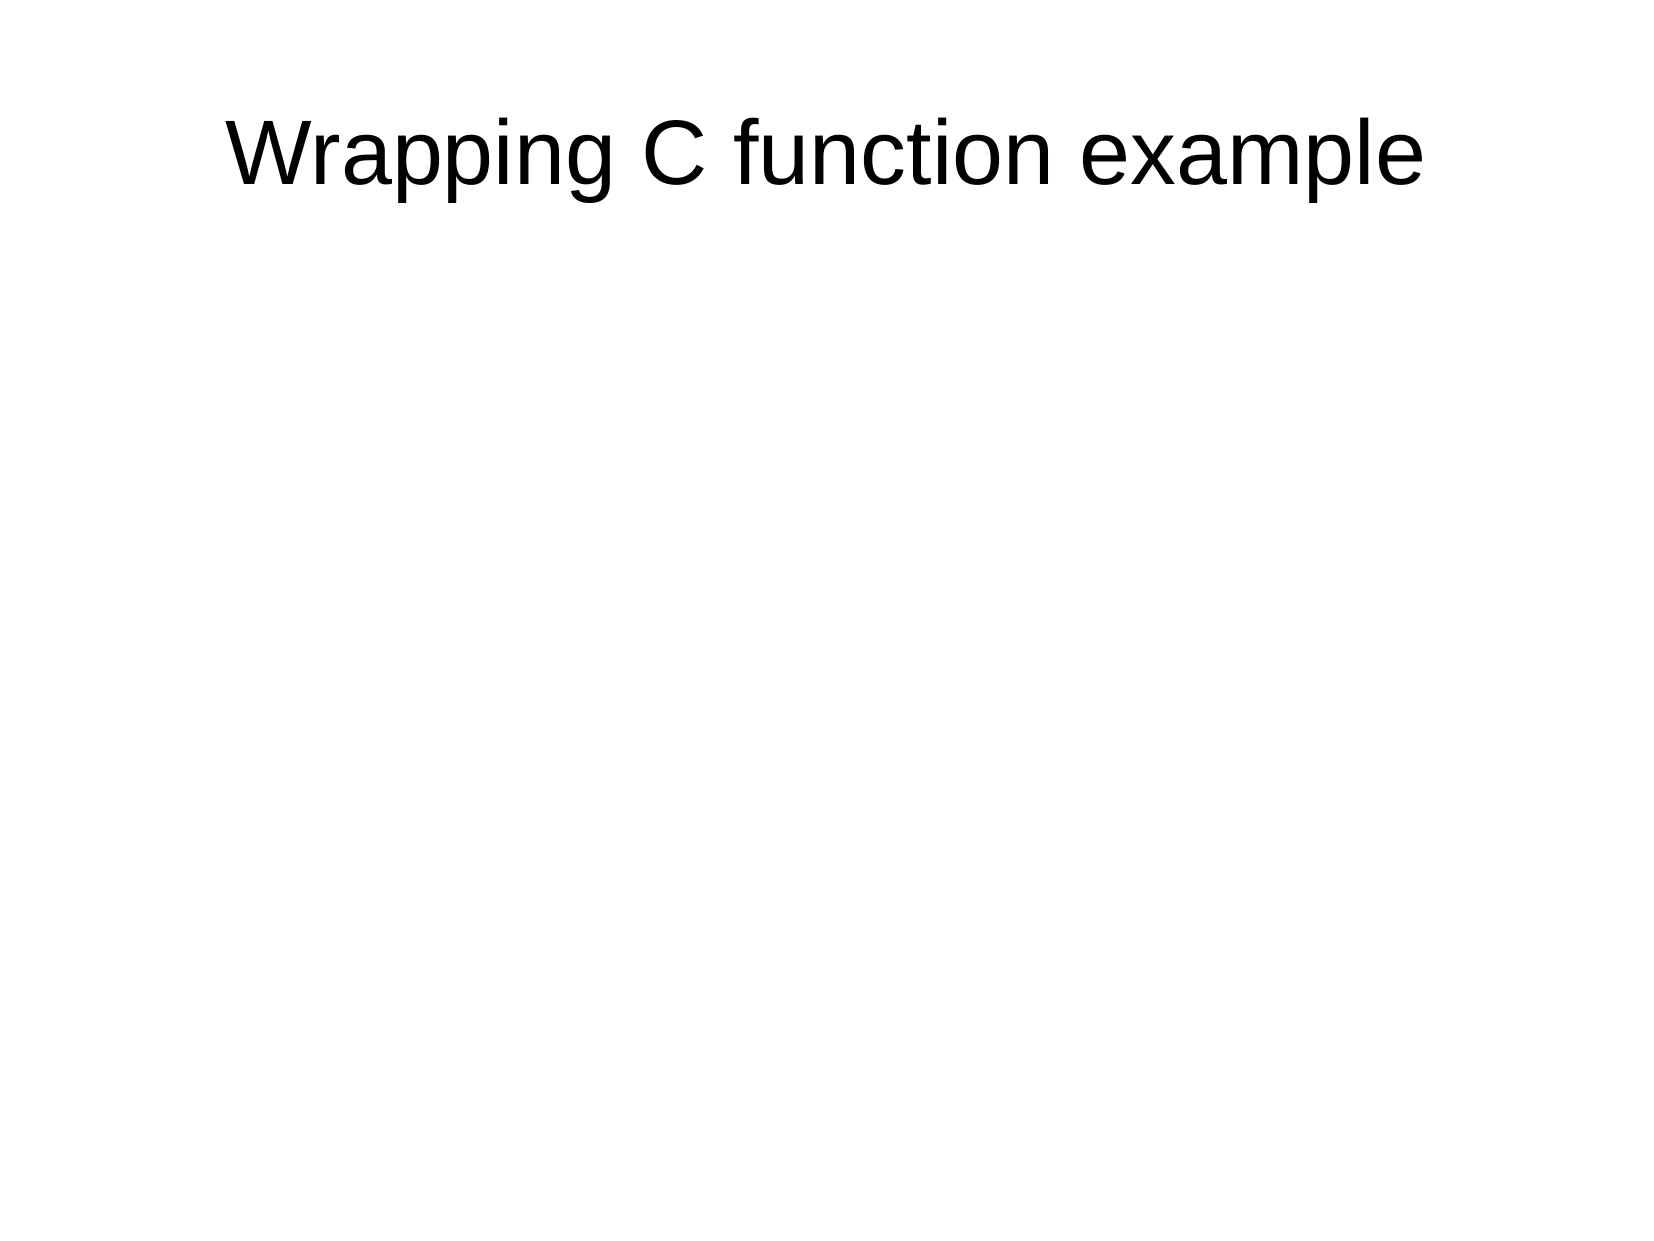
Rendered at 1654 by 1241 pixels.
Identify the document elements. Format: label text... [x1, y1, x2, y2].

title Wrapping C function example [82, 49, 1571, 257]
